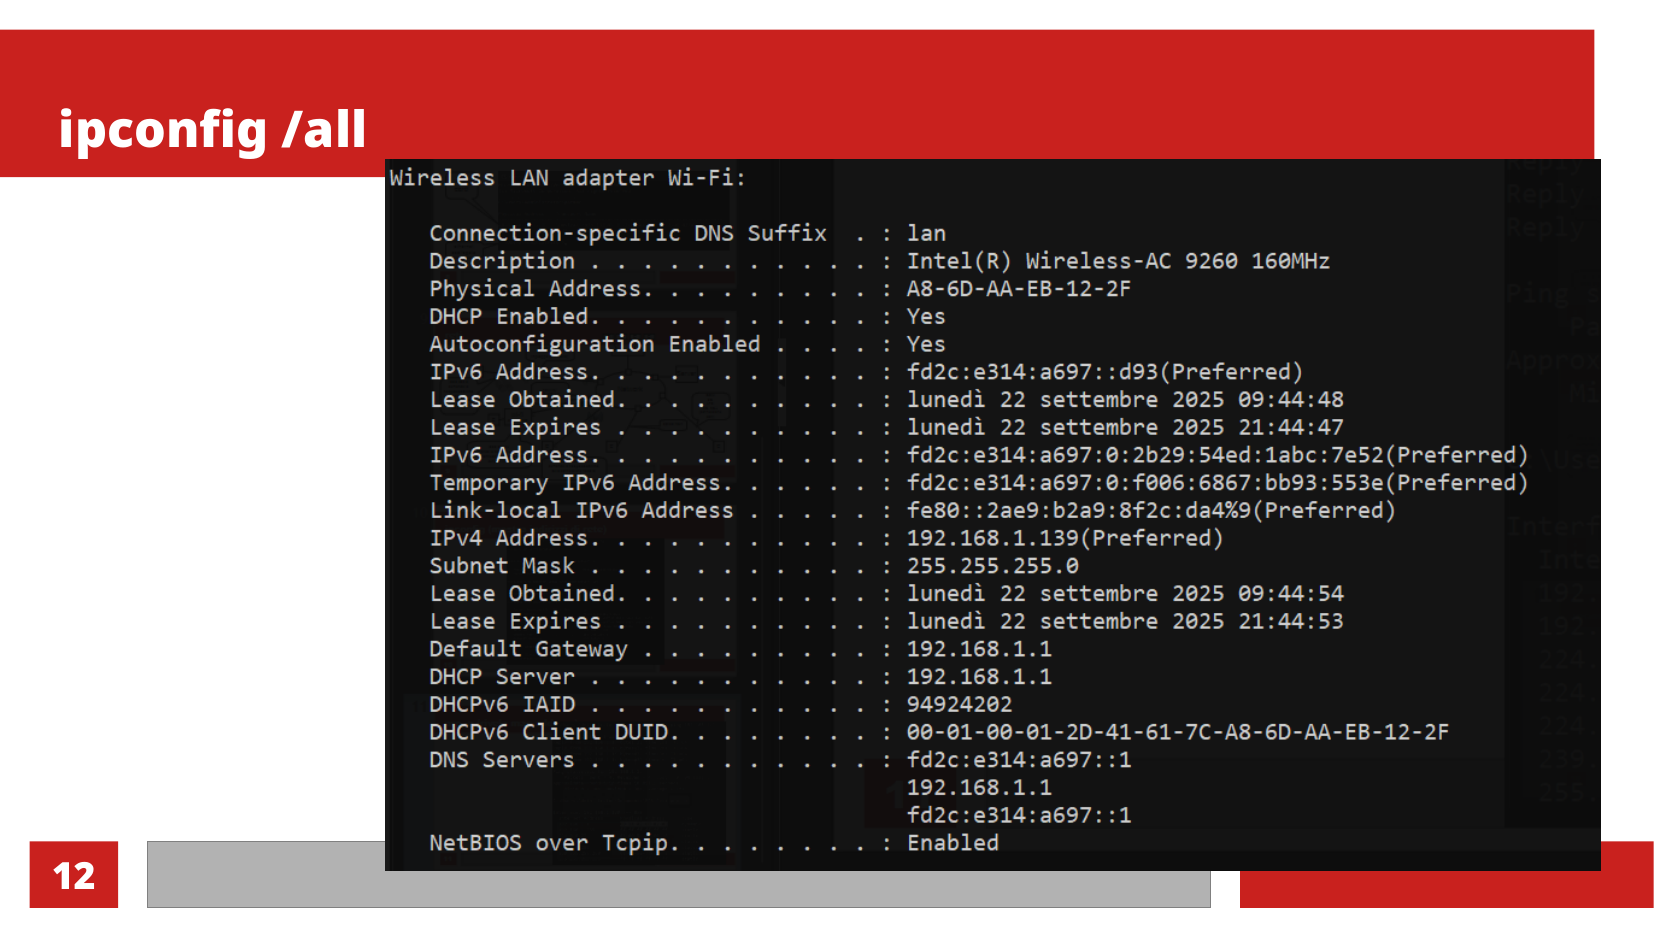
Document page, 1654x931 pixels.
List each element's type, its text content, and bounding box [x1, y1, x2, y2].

title ipconfig /all [59, 44, 1595, 163]
picture [385, 159, 1601, 871]
